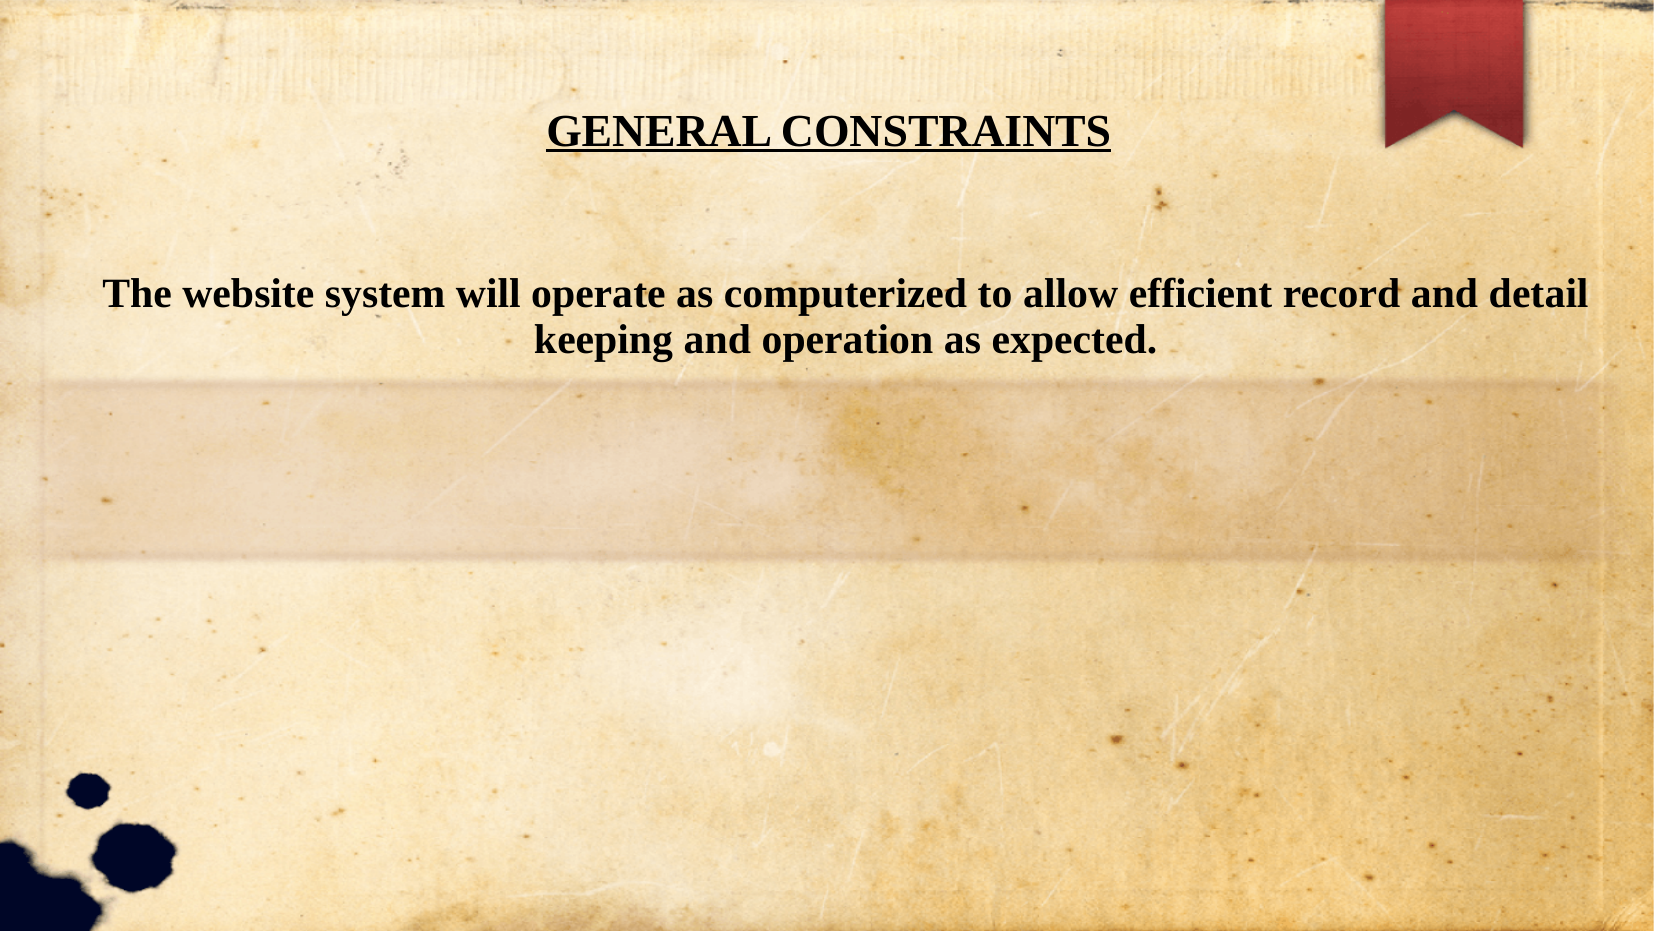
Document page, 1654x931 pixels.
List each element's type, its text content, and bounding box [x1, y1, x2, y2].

picture [0, 0, 1654, 931]
list The website system will operate as computerized to allow efficient record and detail keeping and operation as expected. [101, 270, 1591, 810]
title GENERAL CONSTRAINTS [82, 37, 1576, 226]
